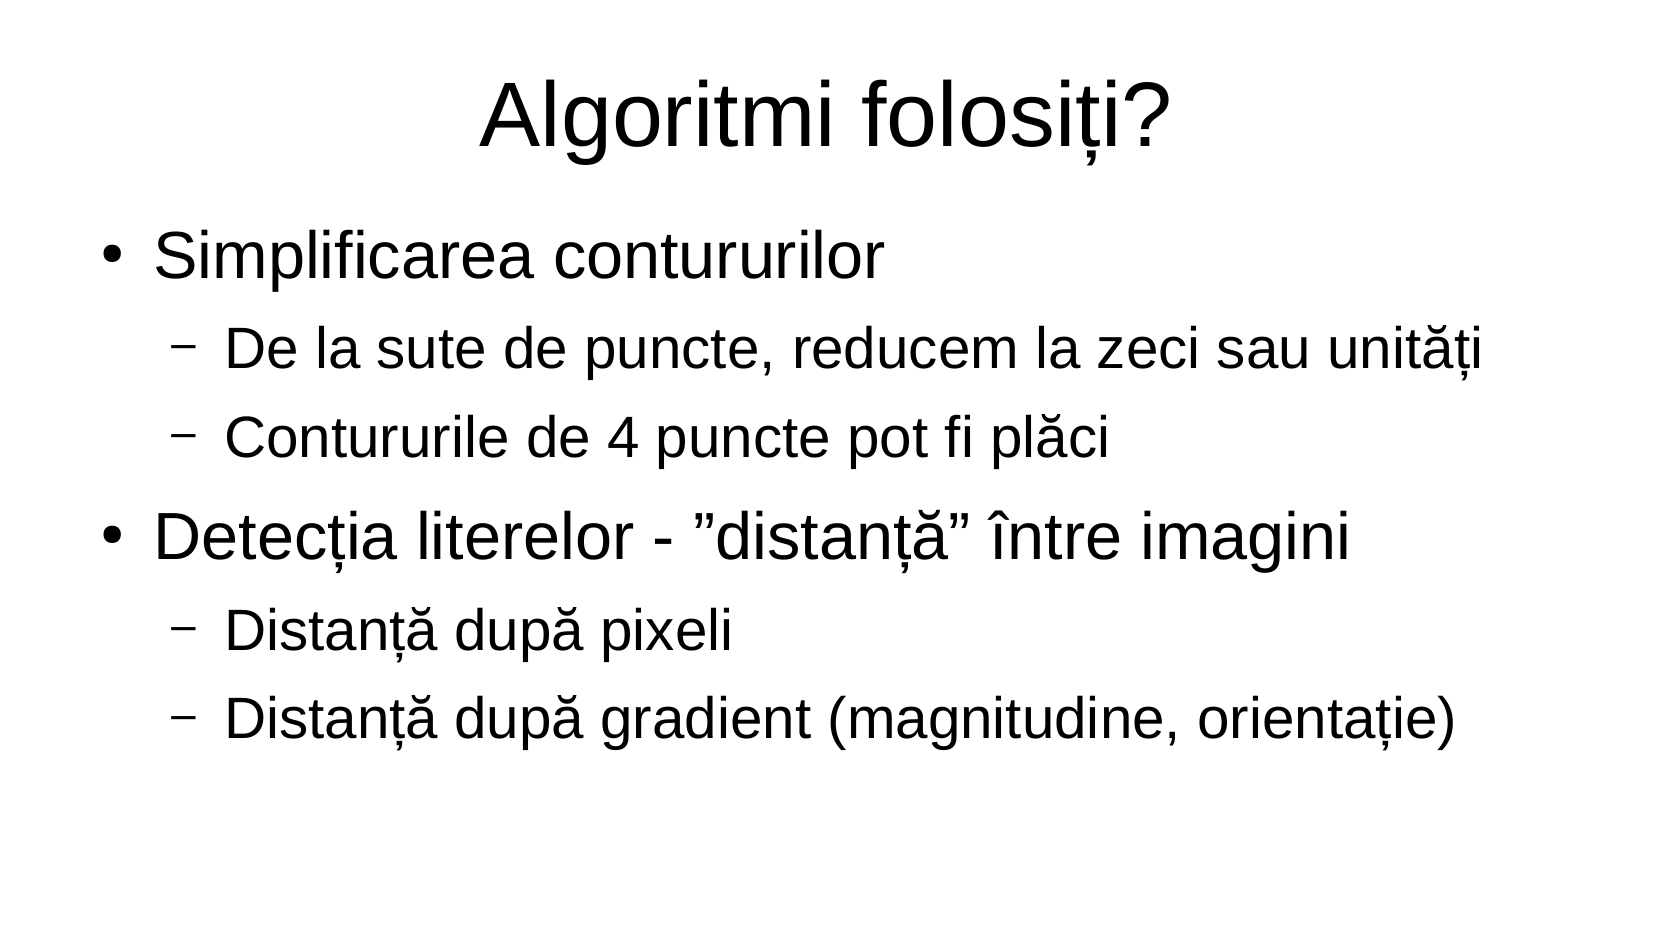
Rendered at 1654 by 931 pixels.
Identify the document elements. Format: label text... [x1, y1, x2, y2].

list Simplificarea contururilor De la sute de puncte, reducem la zeci sau unități Contururile de 4 puncte pot fi plăci Detecția literelor - ”distanță” între imagini Distanță după pixeli Distanță după gradient (magnitudine, orientație) [82, 217, 1571, 827]
title Algoritmi folosiți? [82, 37, 1571, 193]
